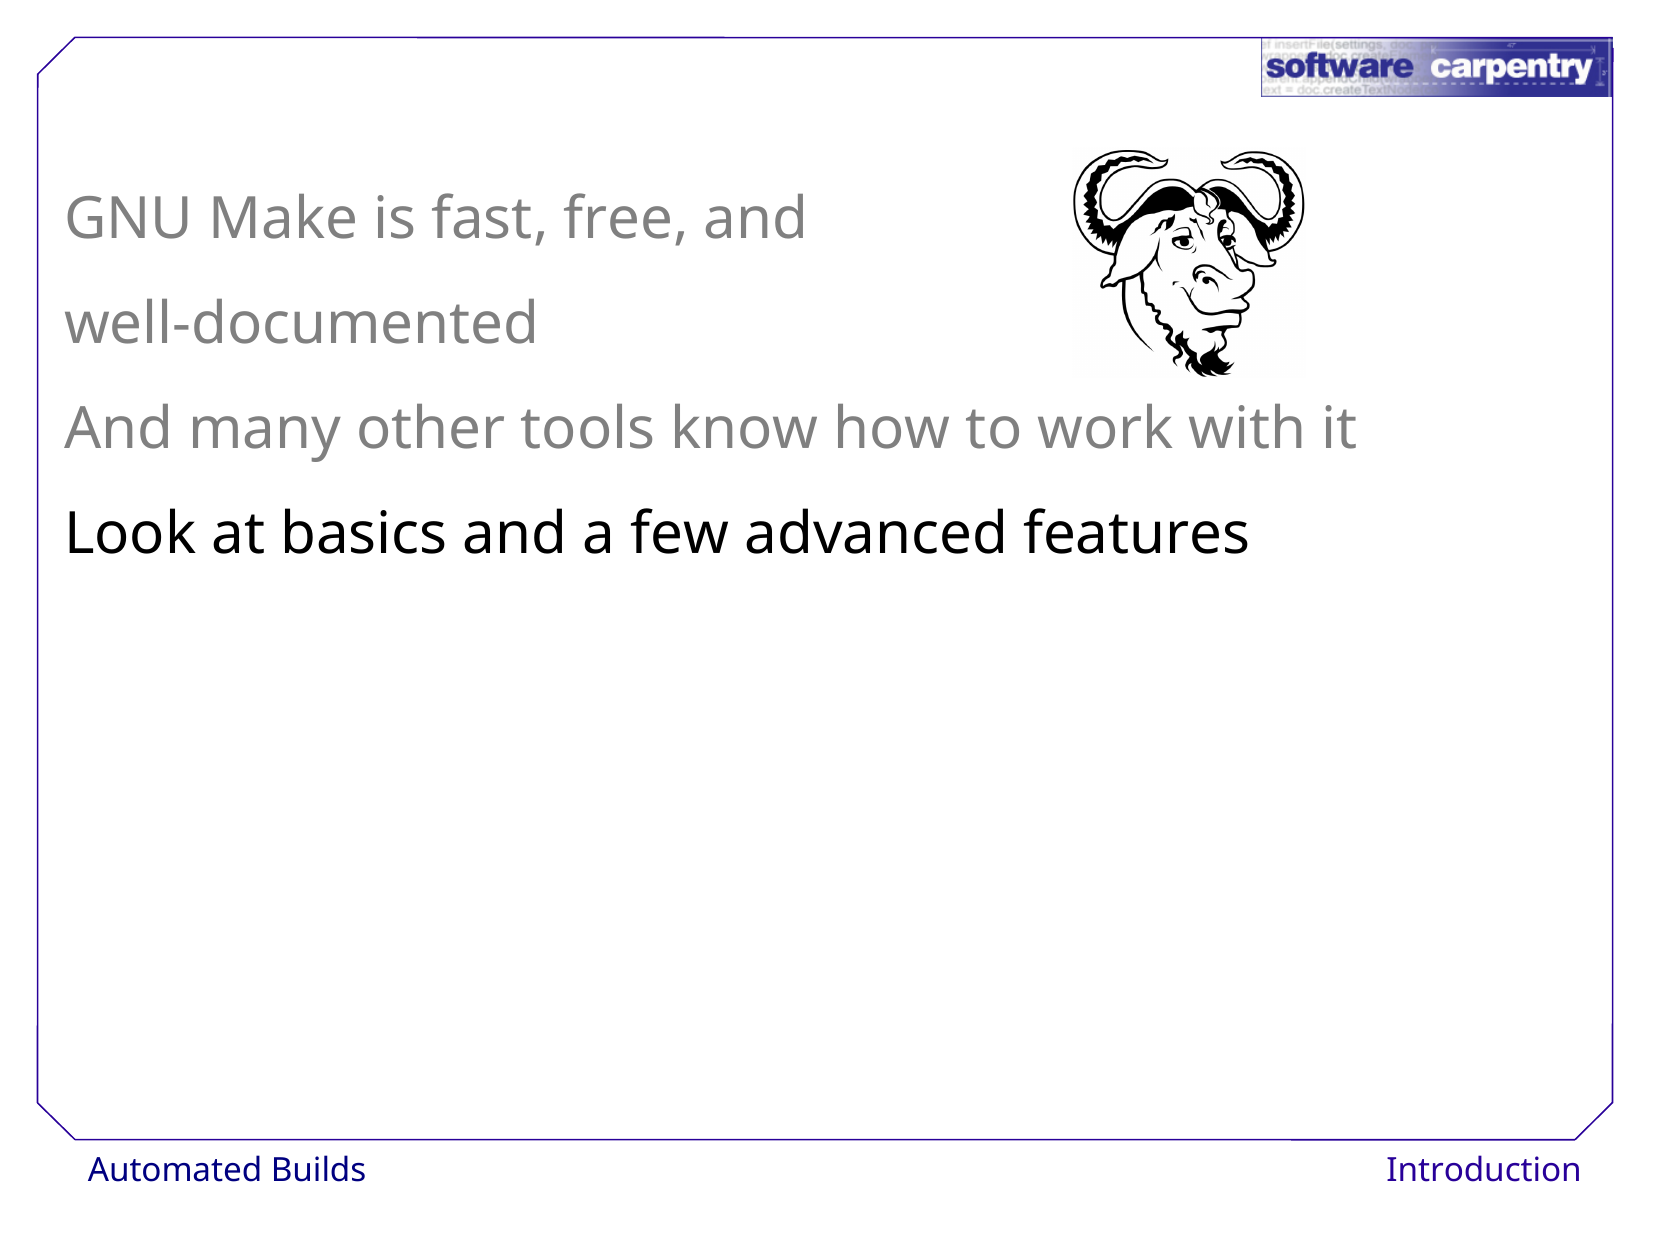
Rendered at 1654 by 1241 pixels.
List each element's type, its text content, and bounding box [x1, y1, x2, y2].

text_box GNU Make is fast, free, and well-documented And many other tools know how to work with it Look at basics and a few advanced features [49, 137, 1523, 574]
picture [1072, 147, 1306, 378]
picture [1261, 39, 1613, 97]
